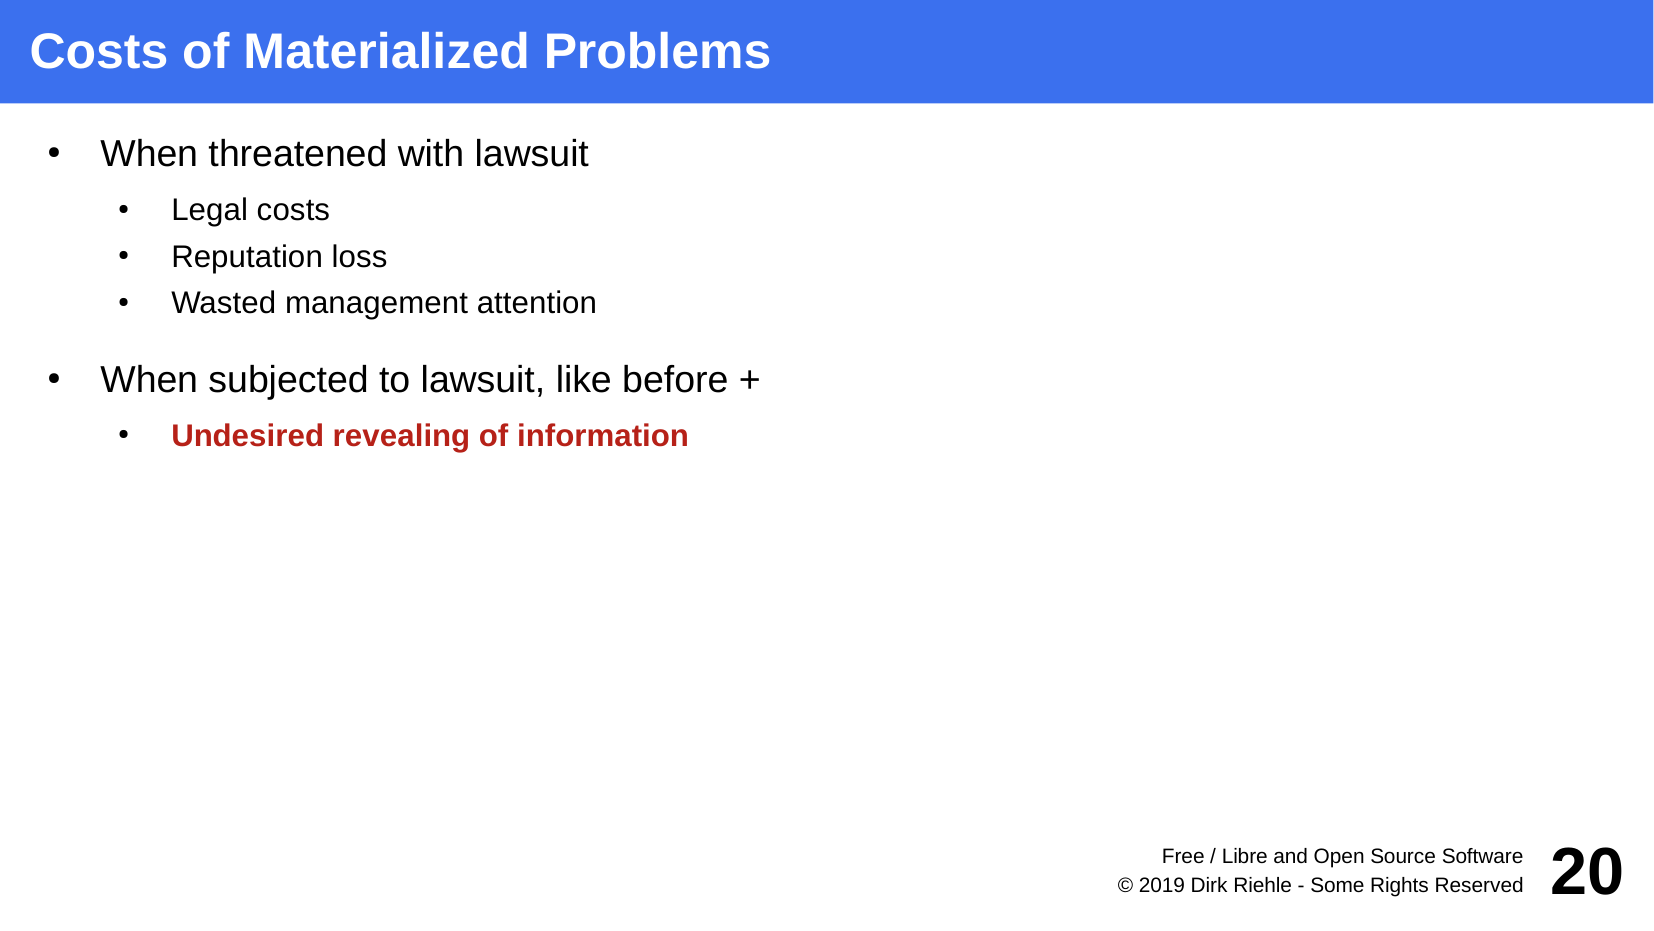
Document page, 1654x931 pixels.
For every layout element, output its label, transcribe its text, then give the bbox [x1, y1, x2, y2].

list When threatened with lawsuit Legal costs Reputation loss Wasted management attention When subjected to lawsuit, like before + Undesired revealing of information [29, 132, 1625, 813]
title Costs of Materialized Problems [0, 0, 1654, 104]
